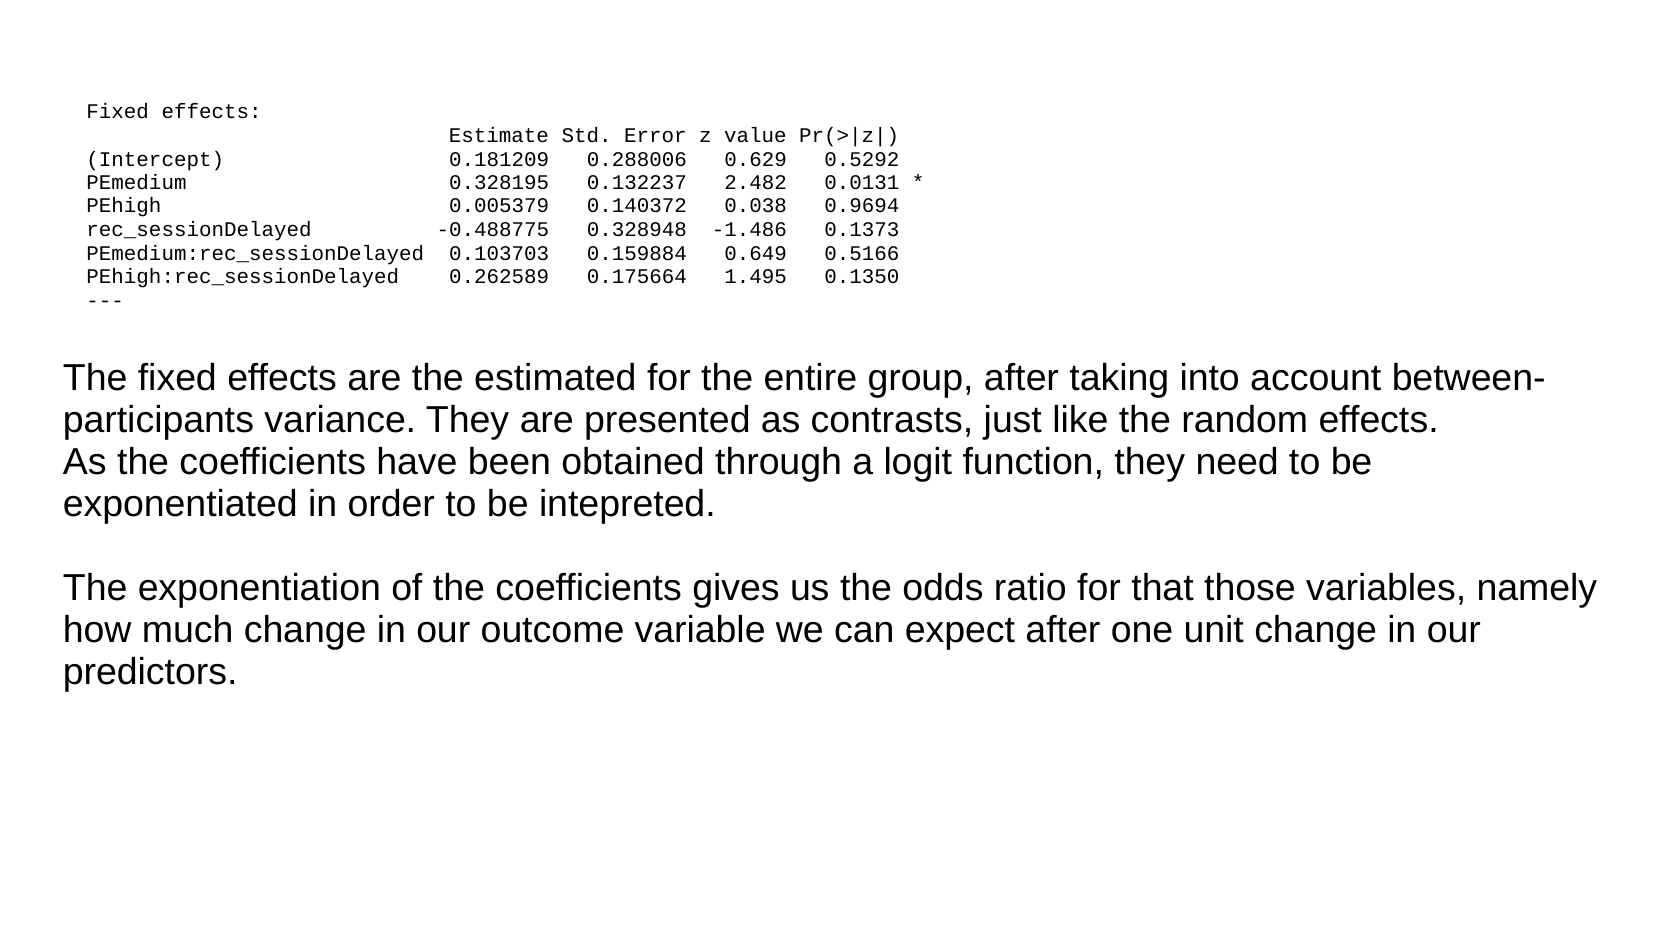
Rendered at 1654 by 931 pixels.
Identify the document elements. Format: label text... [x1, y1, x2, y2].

text_box Fixed effects: Estimate Std. Error z value Pr(>|z|) (Intercept) 0.181209 0.288006 0.629 0.5292 PEmedium 0.328195 0.132237 2.482 0.0131 * PEhigh 0.005379 0.140372 0.038 0.9694 rec_sessionDelayed -0.488775 0.328948 -1.486 0.1373 PEmedium:rec_sessionDelayed 0.103703 0.159884 0.649 0.5166 PEhigh:rec_sessionDelayed 0.262589 0.175664 1.495 0.1350 --- [71, 70, 1264, 348]
text_box The fixed effects are the estimated for the entire group, after taking into account between-participants variance. They are presented as contrasts, just like the random effects. As the coefficients have been obtained through a logit function, they need to be exponentiated in order to be intepreted. The exponentiation of the coefficients gives us the odds ratio for that those variables, namely how much change in our outcome variable we can expect after one unit change in our predictors. [48, 348, 1619, 868]
